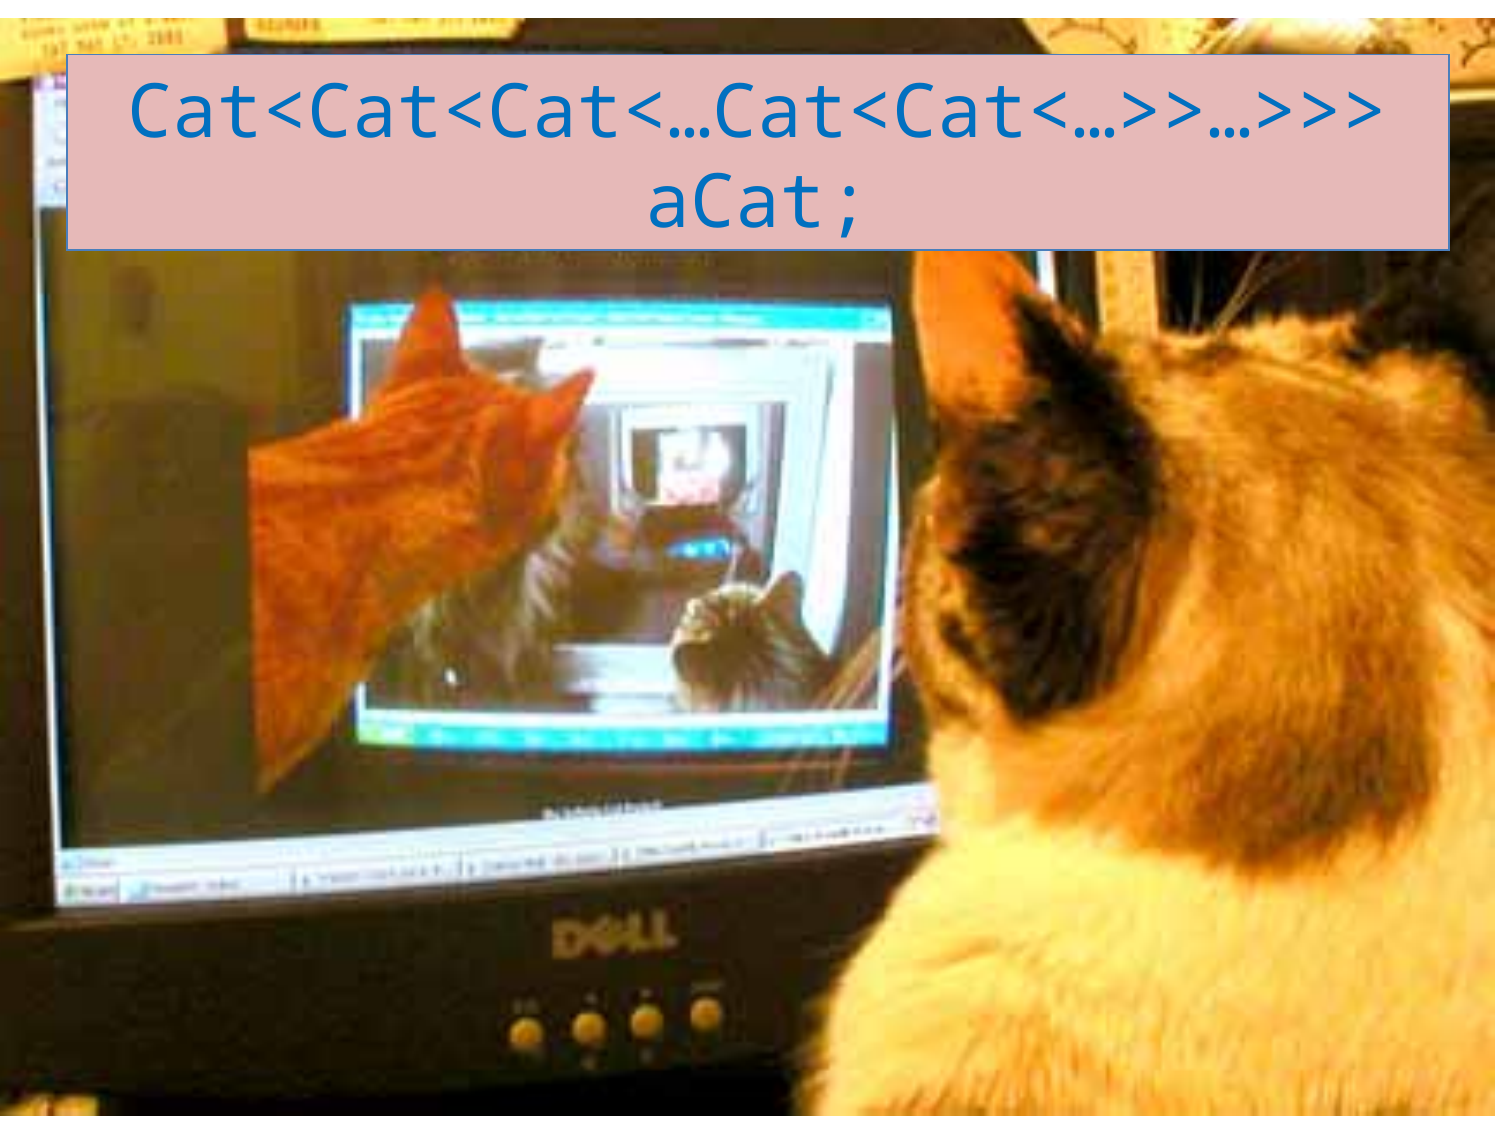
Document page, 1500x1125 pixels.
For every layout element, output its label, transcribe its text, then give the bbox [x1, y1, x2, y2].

text_box Cat<Cat<Cat<…Cat<Cat<…>>…>>> aCat; [66, 54, 1449, 251]
picture [0, 18, 1495, 1116]
